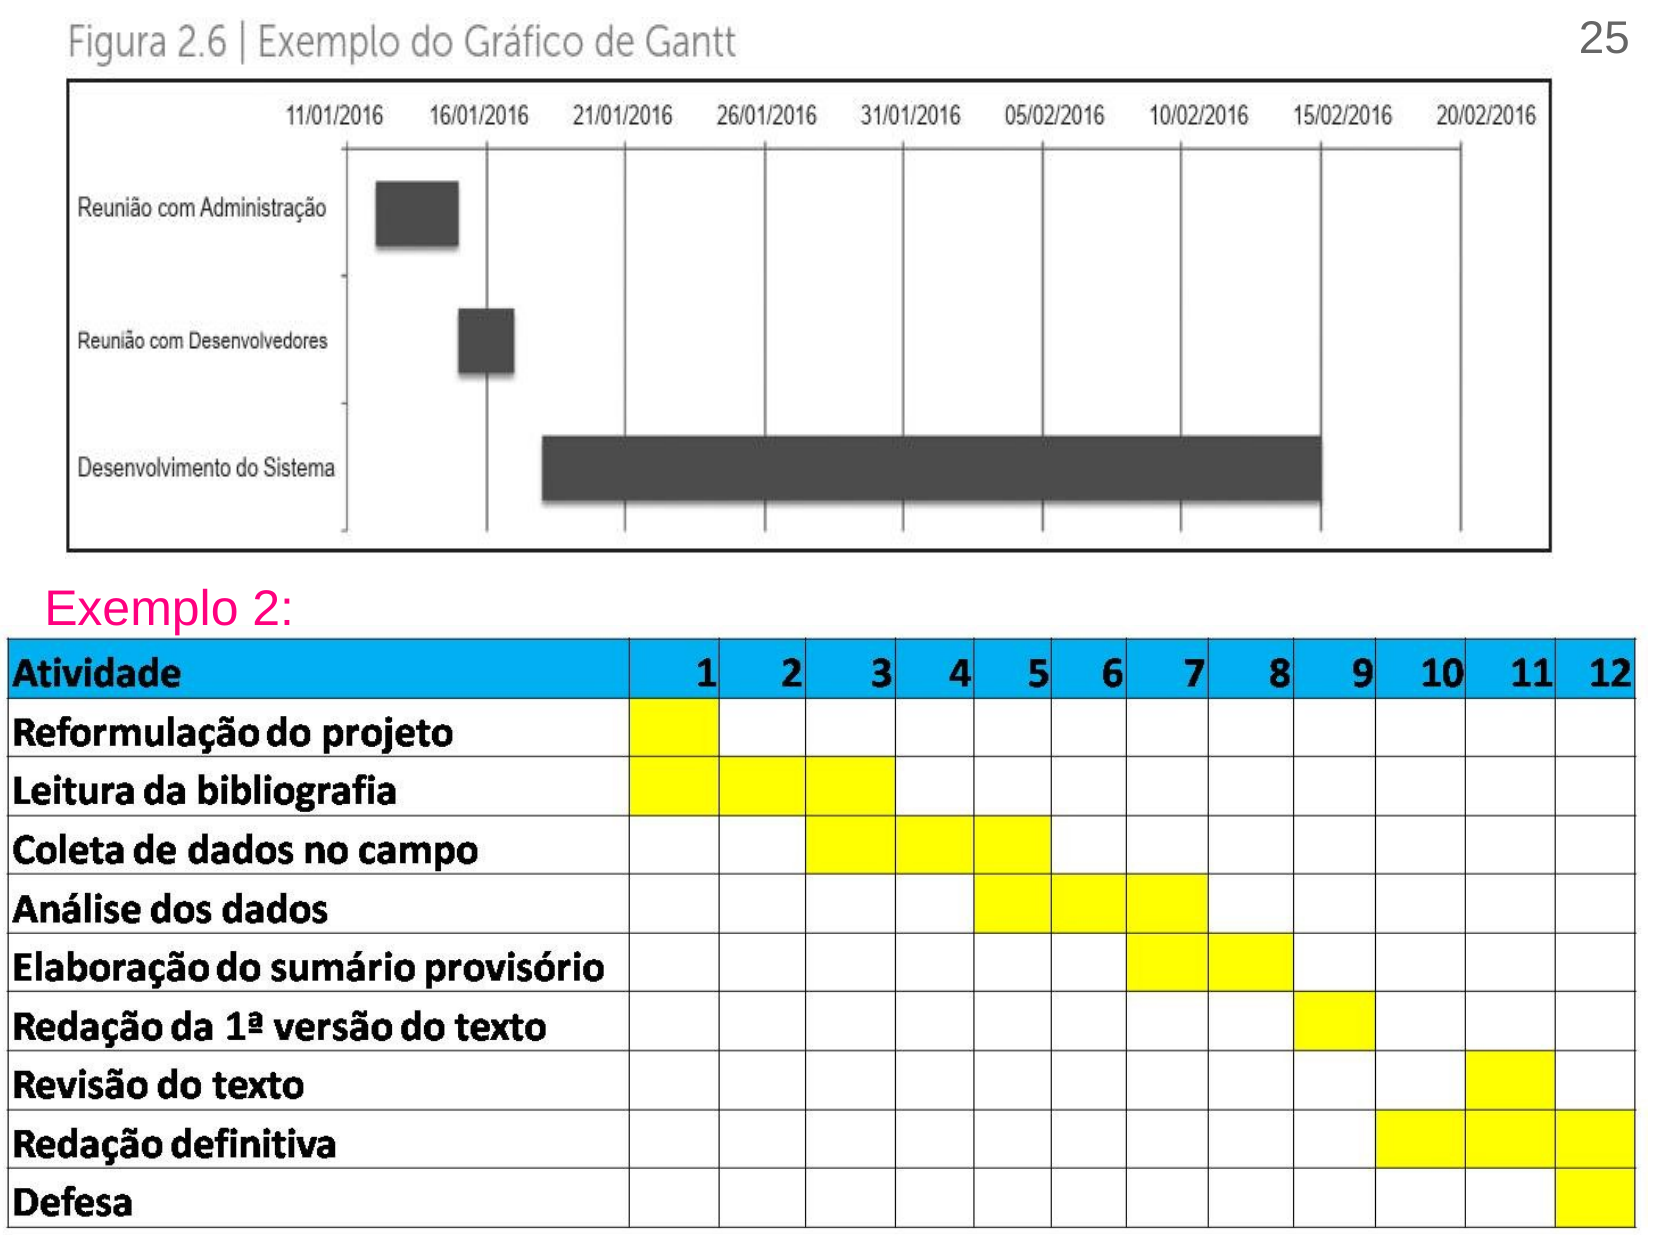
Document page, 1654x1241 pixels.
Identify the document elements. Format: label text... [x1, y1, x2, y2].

picture [0, 625, 1648, 1235]
text_box Exemplo 2: [29, 572, 310, 644]
picture [65, 17, 1560, 559]
